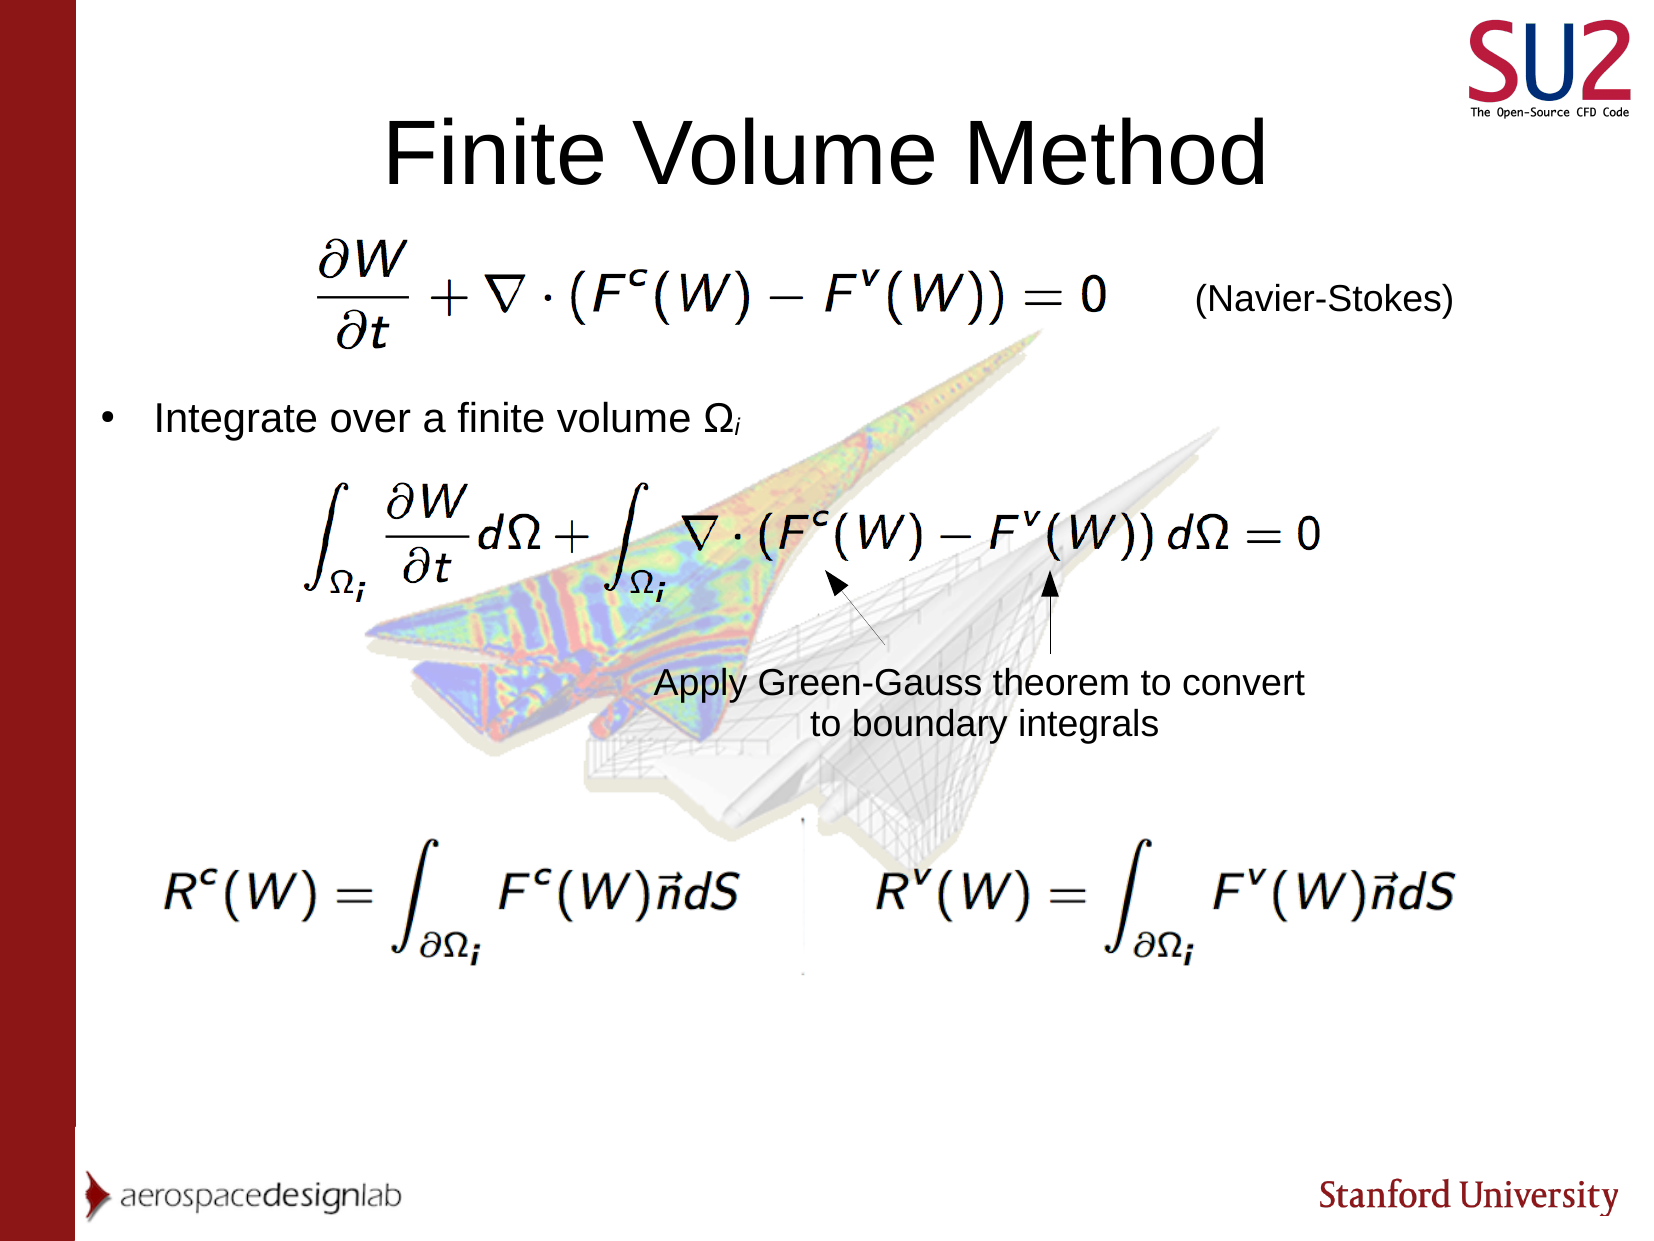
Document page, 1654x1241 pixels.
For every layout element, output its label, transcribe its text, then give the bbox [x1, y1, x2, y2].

picture [1466, 17, 1635, 120]
picture [80, 1169, 406, 1224]
picture [150, 809, 1471, 985]
picture [315, 227, 1111, 354]
picture [285, 449, 1334, 612]
text_box (Navier-Stokes) [1179, 270, 1471, 327]
list Integrate over a finite volume Ωi [82, 290, 1571, 1109]
text_box Apply Green-Gauss theorem to convert to boundary integrals [639, 653, 1332, 753]
title Finite Volume Method [82, 49, 1571, 257]
